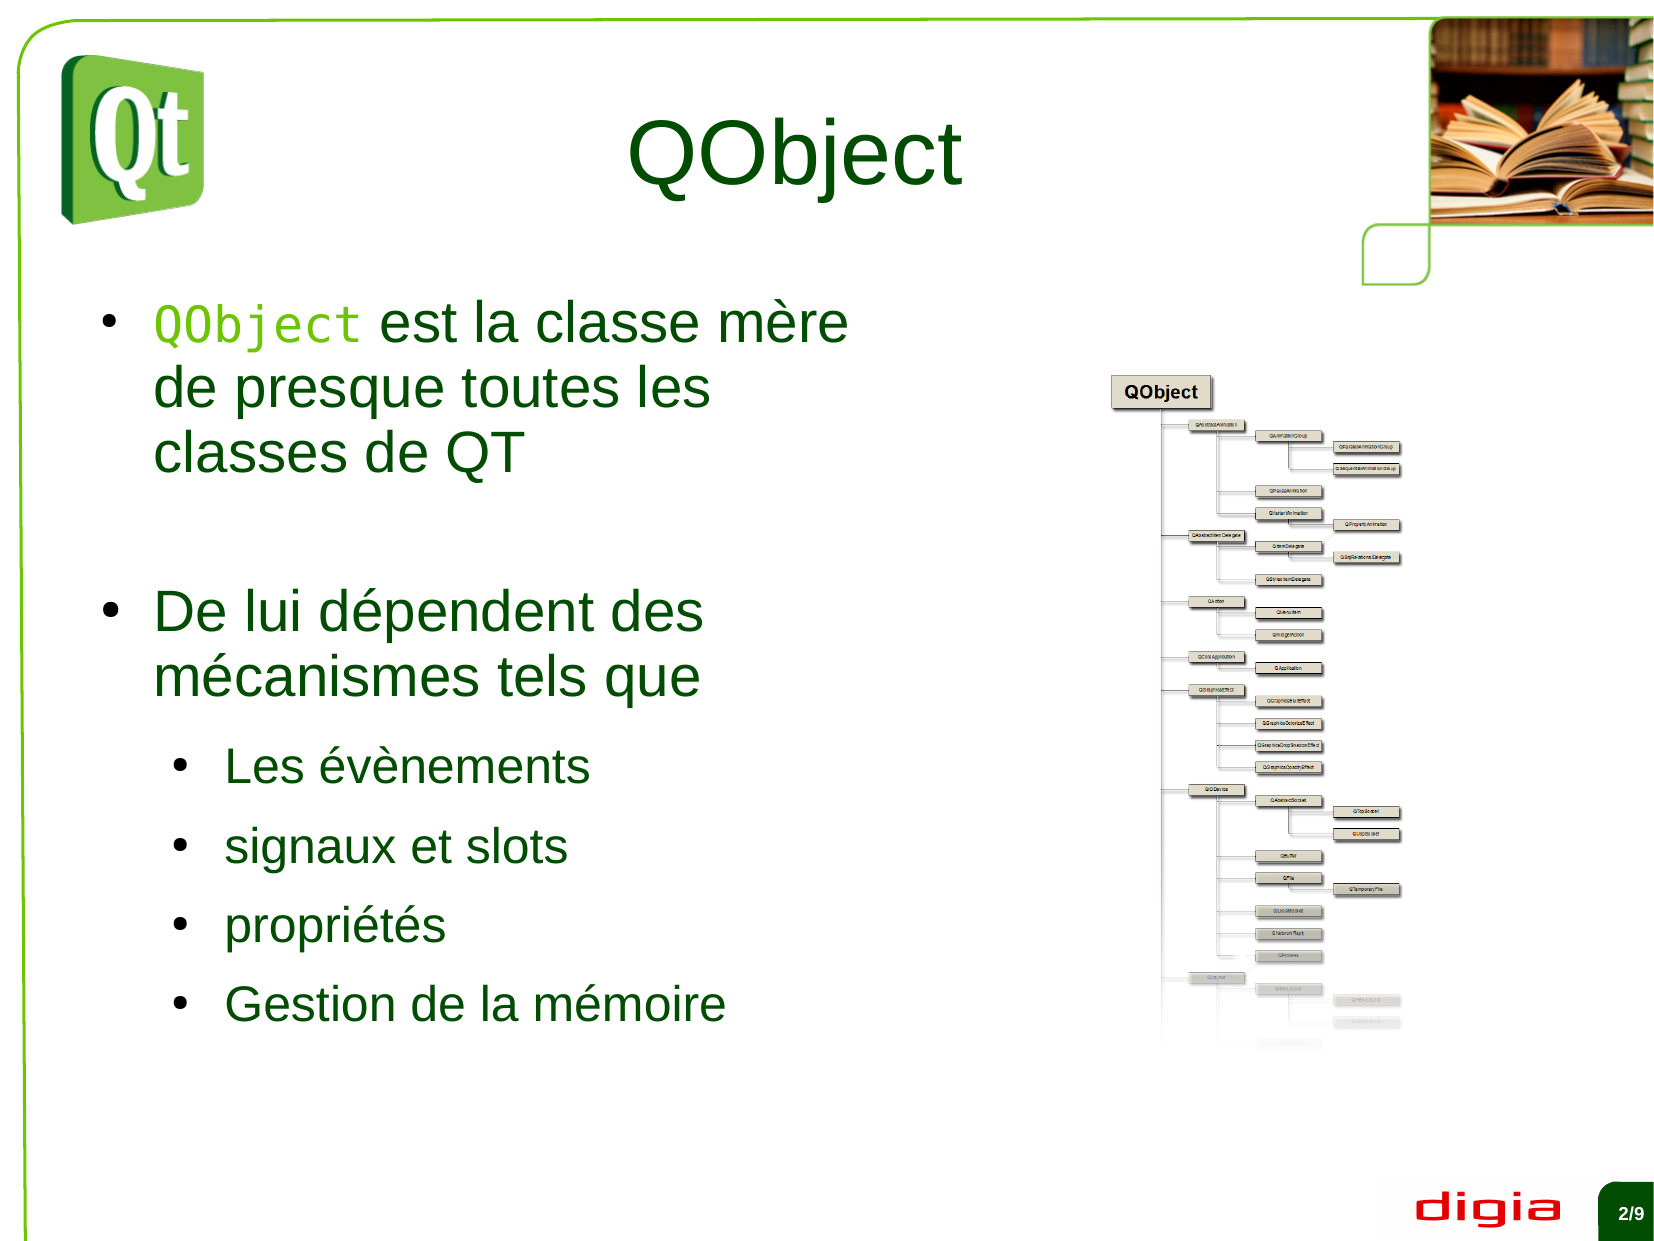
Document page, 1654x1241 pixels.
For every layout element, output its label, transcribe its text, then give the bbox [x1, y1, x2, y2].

list QObject est la classe mère de presque toutes les classes de QT De lui dépendent des mécanismes tels que Les évènements signaux et slots propriétés Gestion de la mémoire [82, 290, 857, 1109]
picture [1380, 1179, 1596, 1241]
picture [1079, 336, 1431, 1155]
picture [61, 55, 204, 225]
title QObject [257, 49, 1333, 257]
picture [1338, 5, 1654, 306]
